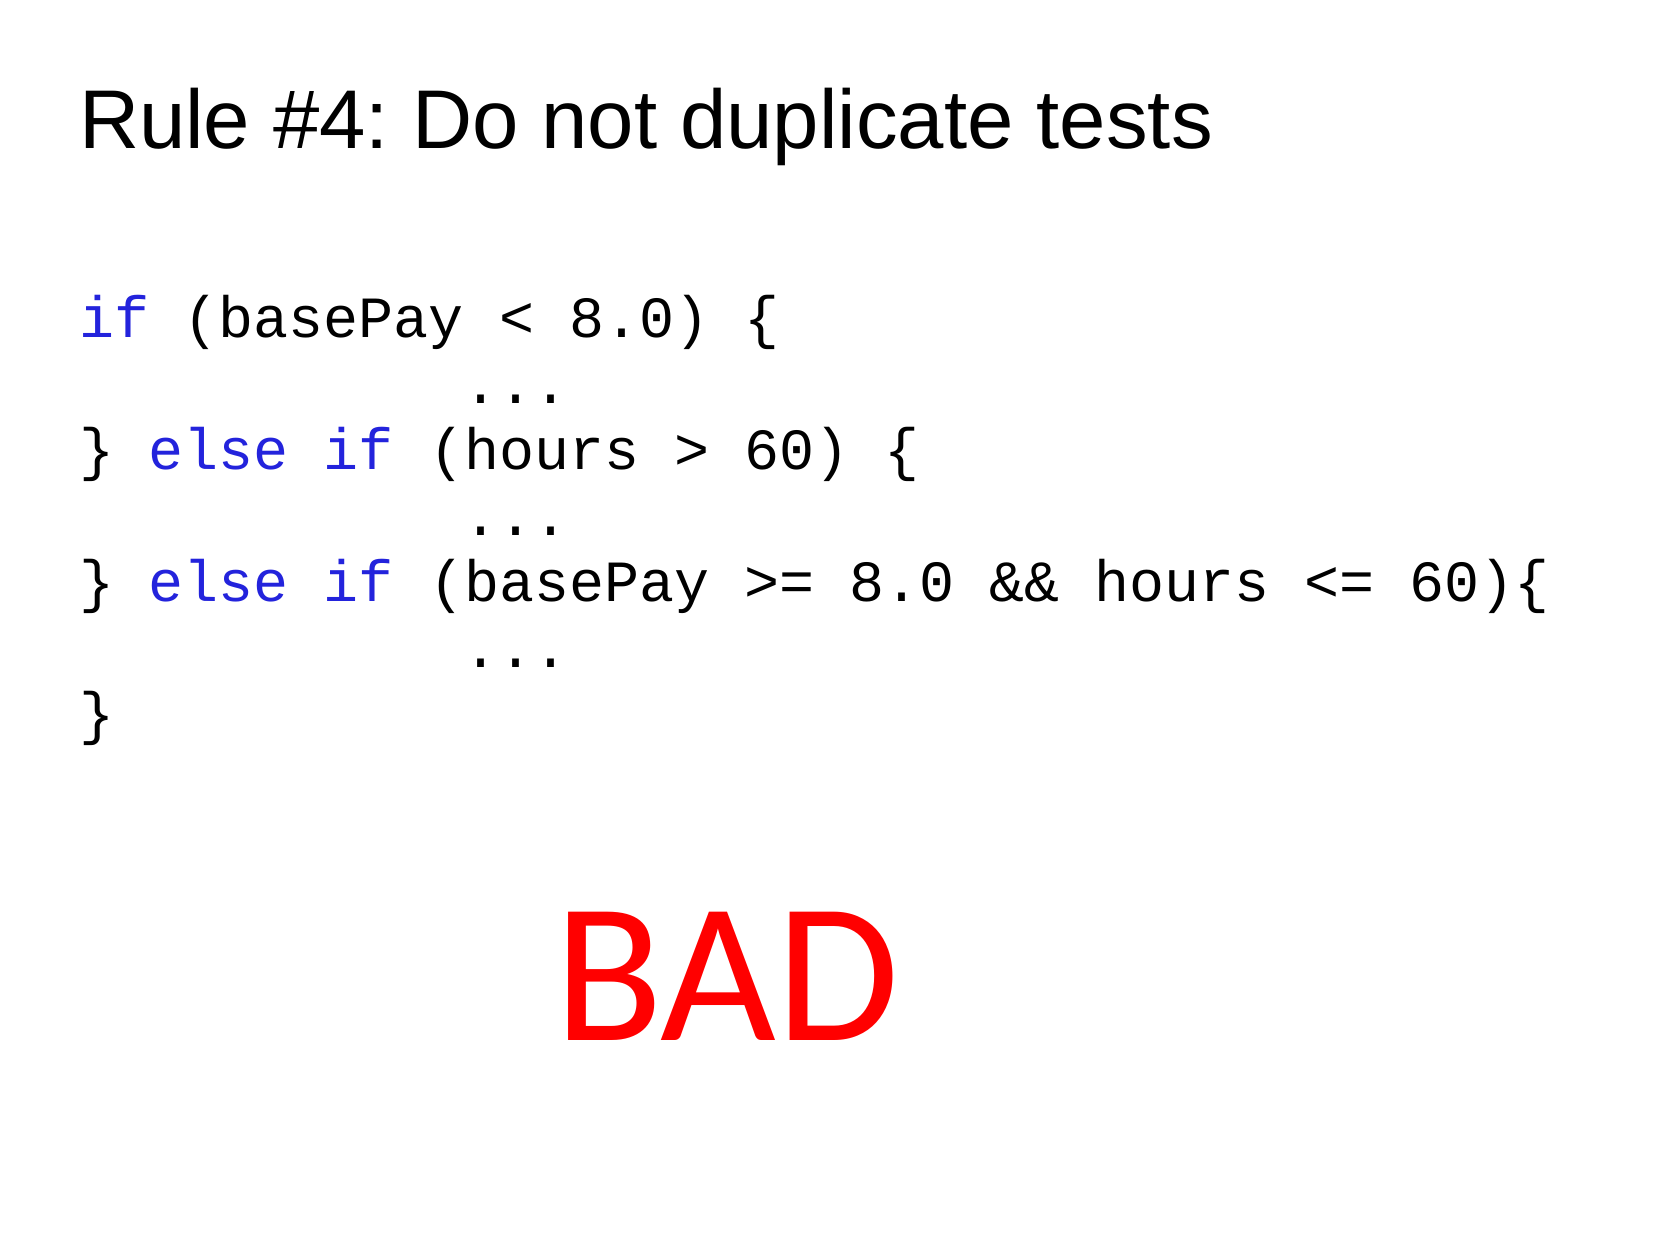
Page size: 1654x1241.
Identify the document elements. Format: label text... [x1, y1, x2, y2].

text_box Rule #4: Do not duplicate tests if (basePay < 8.0) { ... } else if (hours > 60) { ... } else if (basePay >= 8.0 && hours <= 60){ ... } [64, 66, 1622, 771]
text_box BAD [539, 832, 919, 1091]
